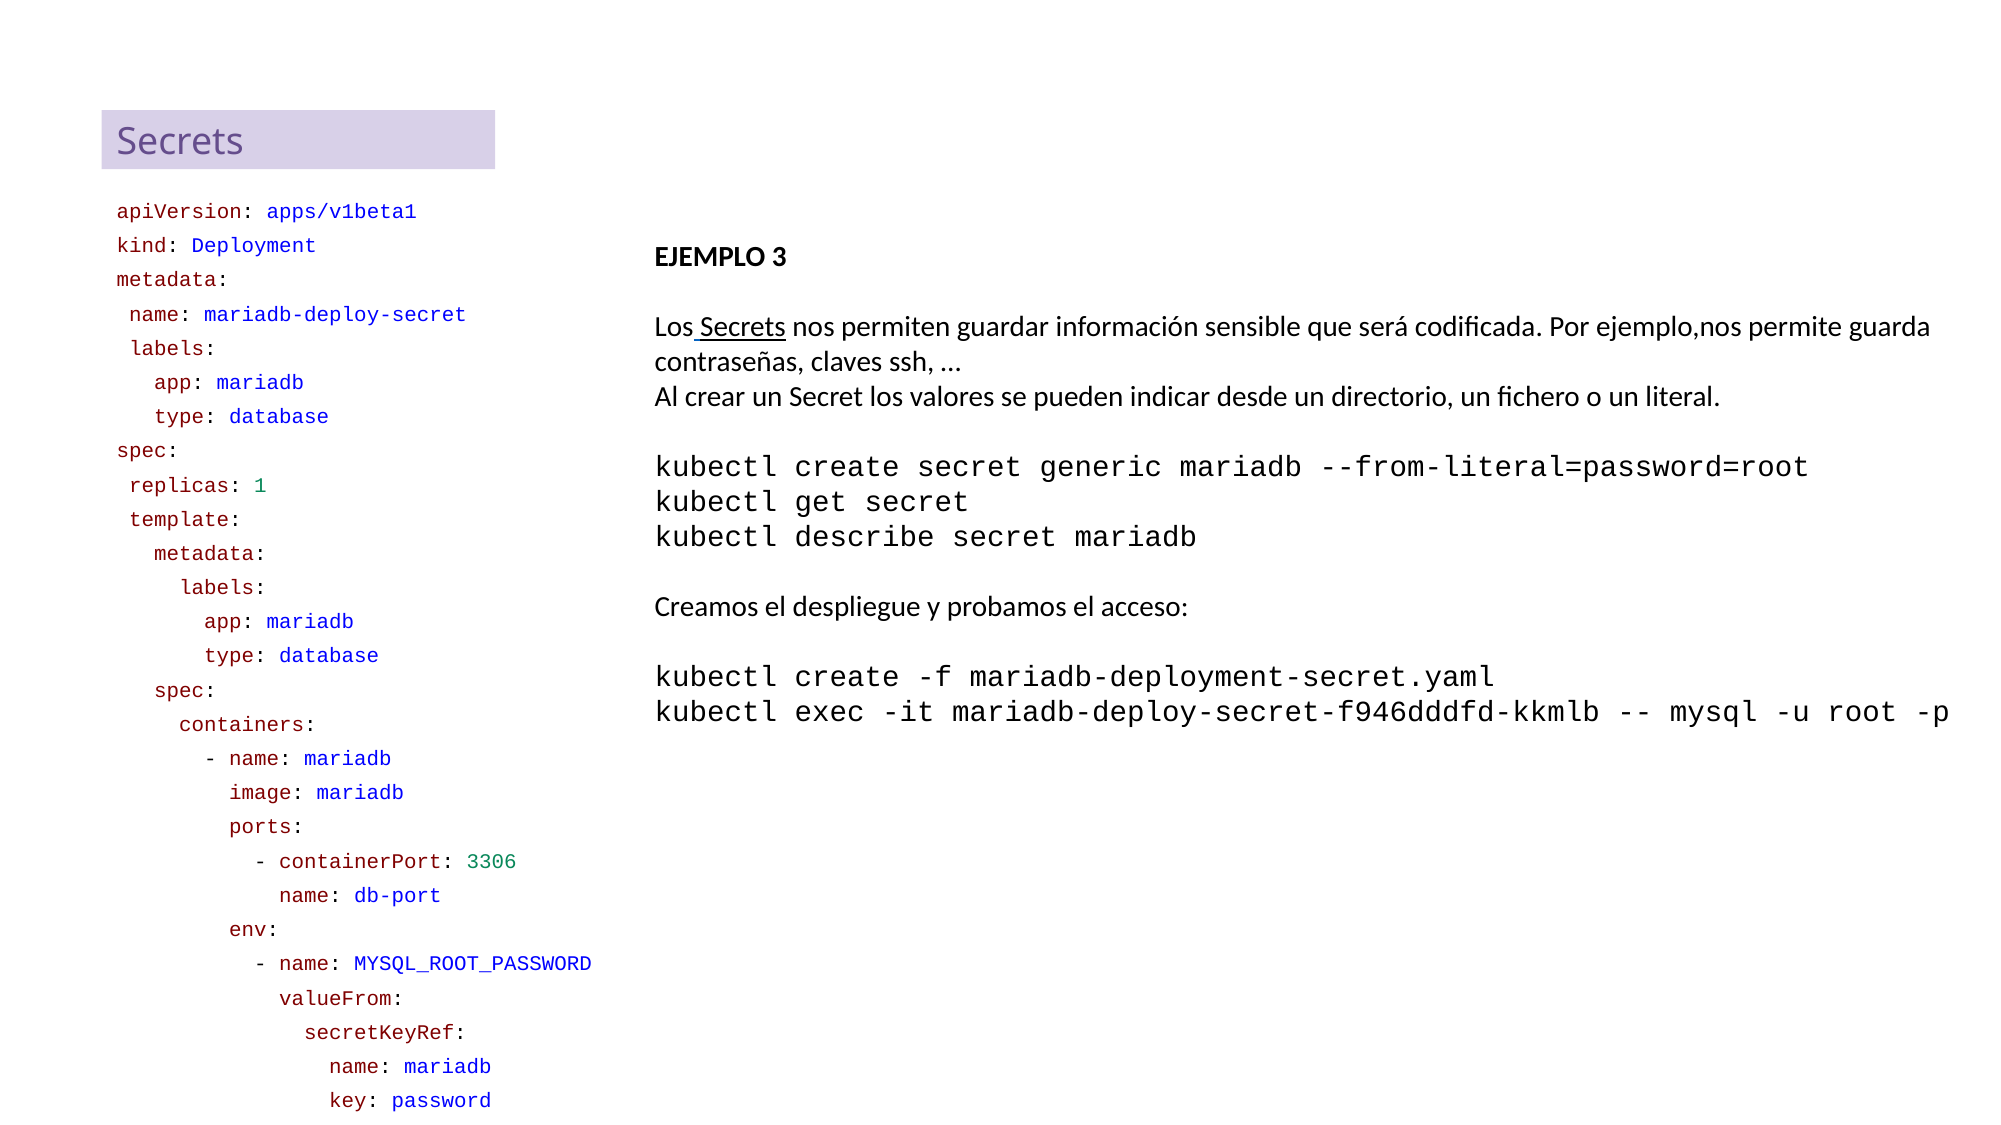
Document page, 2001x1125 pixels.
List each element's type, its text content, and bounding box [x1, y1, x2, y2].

text_box EJEMPLO 3 Los Secrets nos permiten guardar información sensible que será codificada. Por ejemplo,nos permite guarda contraseñas, claves ssh, … Al crear un Secret los valores se pueden indicar desde un directorio, un fichero o un literal. kubectl create secret generic mariadb --from-literal=password=root kubectl get secret kubectl describe secret mariadb Creamos el despliegue y probamos el acceso: kubectl create -f mariadb-deployment-secret.yaml kubectl exec -it mariadb-deploy-secret-f946dddfd-kkmlb -- mysql -u root -p [639, 222, 1977, 968]
text_box apiVersion: apps/v1beta1 kind: Deployment metadata: name: mariadb-deploy-secret labels: app: mariadb type: database spec: replicas: 1 template: metadata: labels: app: mariadb type: database spec: containers: - name: mariadb image: mariadb ports: - containerPort: 3306 name: db-port env: - name: MYSQL_ROOT_PASSWORD valueFrom: secretKeyRef: name: mariadb key: password [101, 180, 1977, 393]
text_box Secrets [101, 110, 496, 170]
